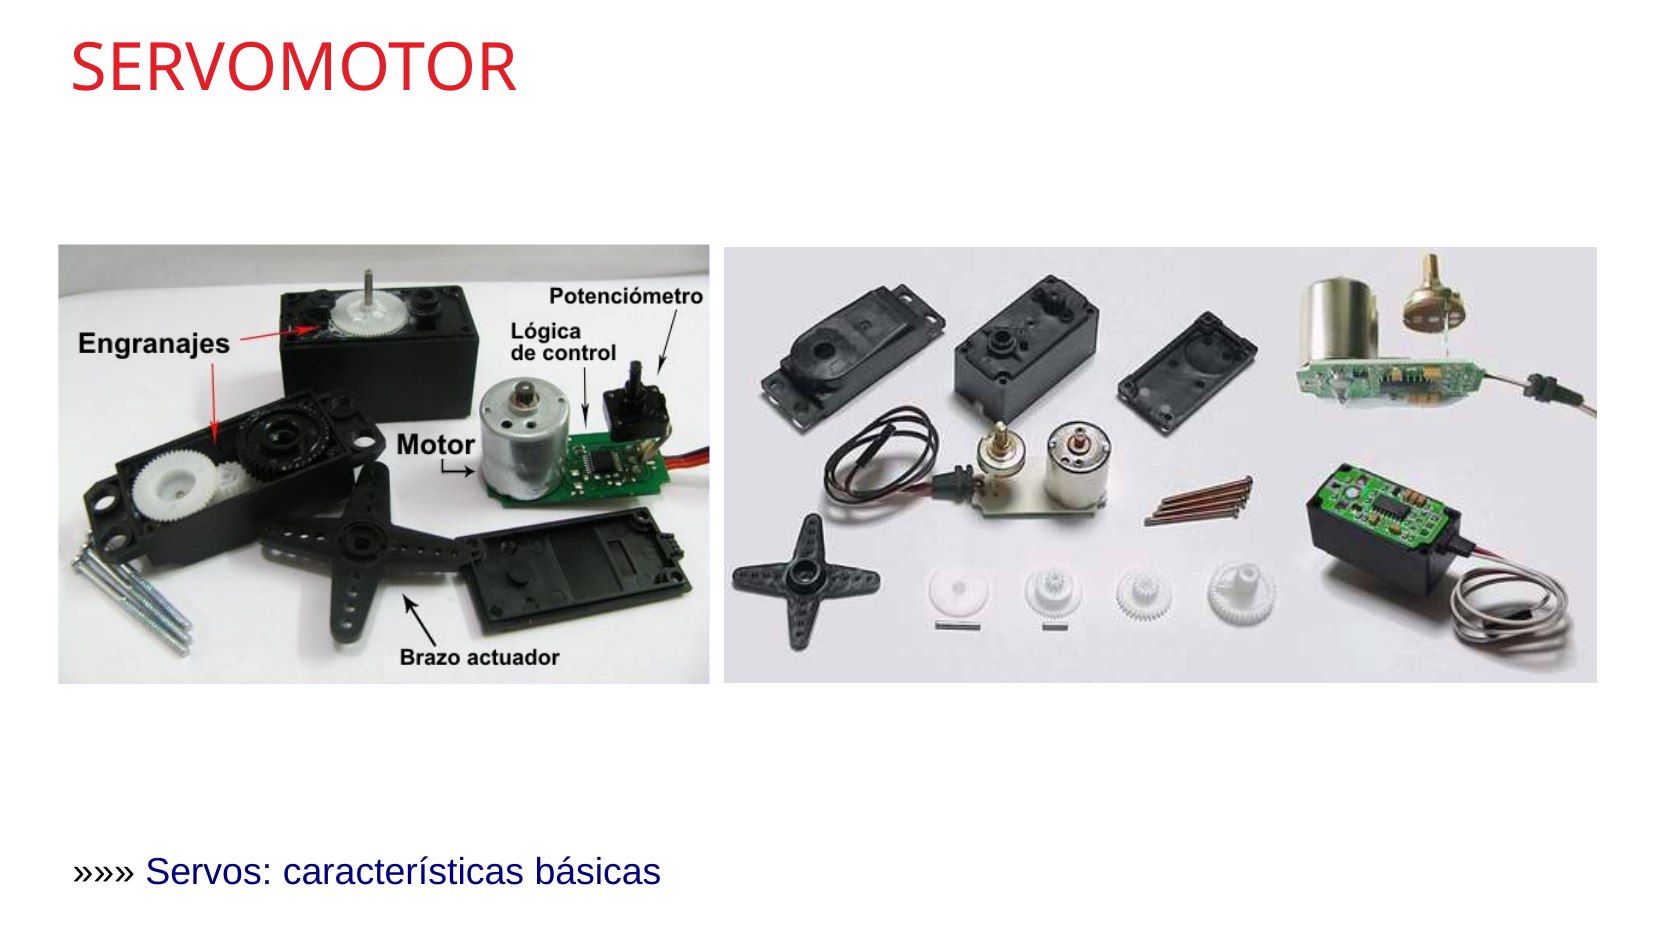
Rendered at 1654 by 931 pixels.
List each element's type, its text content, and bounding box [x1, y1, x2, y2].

text_box »»» Servos: características básicas [57, 842, 853, 900]
picture [56, 241, 712, 689]
picture [724, 247, 1597, 684]
title SERVOMOTOR [70, 11, 1347, 118]
